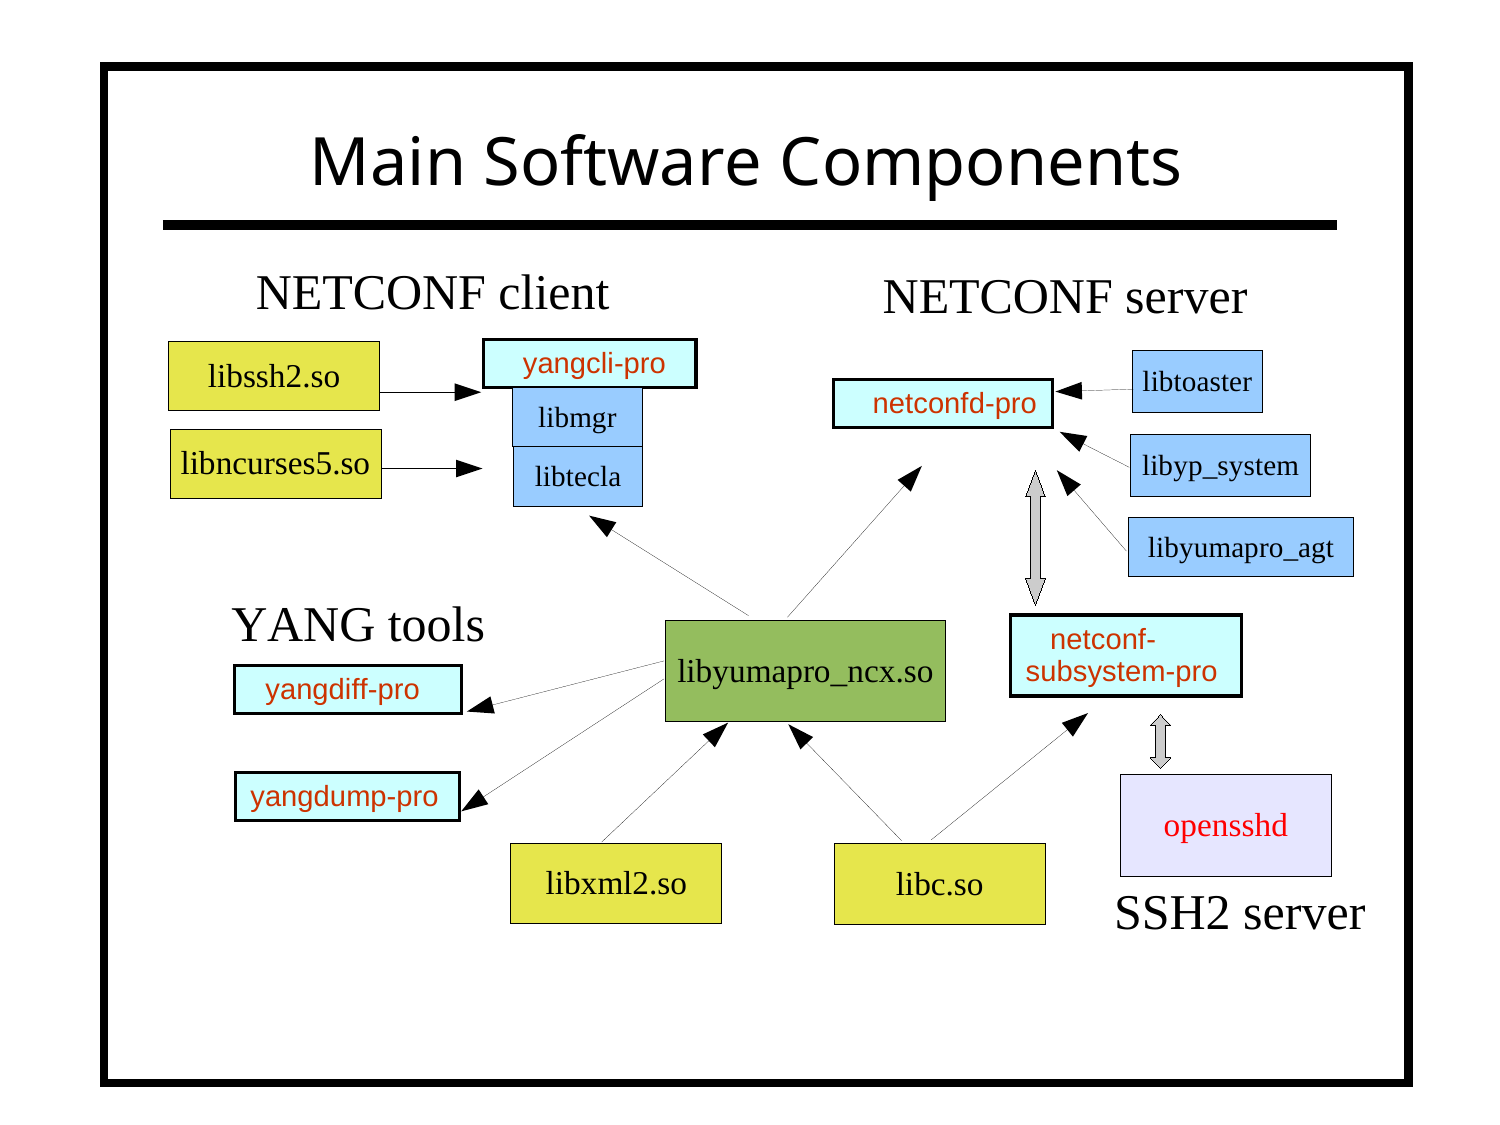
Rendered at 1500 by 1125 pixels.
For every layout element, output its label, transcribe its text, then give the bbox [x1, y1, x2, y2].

text_box yangcli-pro [483, 339, 697, 388]
text_box libyumapro_ncx.so [665, 620, 946, 722]
text_box libtecla [513, 446, 643, 507]
text_box libncurses5.so [170, 429, 382, 499]
text_box NETCONF server [867, 261, 1263, 332]
text_box libyp_system [1130, 434, 1311, 497]
text_box libtoaster [1132, 350, 1263, 413]
text_box libyumapro_agt [1128, 517, 1354, 577]
text_box yangdump-pro [235, 772, 460, 821]
text_box yangdiff-pro [234, 665, 462, 714]
text_box YANG tools [216, 589, 501, 660]
text_box netconf-subsystem-pro [1010, 615, 1242, 697]
text_box NETCONF client [241, 258, 625, 329]
text_box netconfd-pro [833, 379, 1053, 428]
text_box libmgr [512, 387, 643, 447]
text_box libc.so [834, 843, 1046, 925]
title Main Software Components [162, 59, 1332, 213]
text_box [1150, 714, 1171, 769]
text_box libssh2.so [168, 341, 380, 411]
text_box [1025, 470, 1046, 606]
text_box opensshd [1120, 774, 1332, 877]
text_box SSH2 server [1099, 877, 1381, 948]
text_box libxml2.so [510, 843, 722, 924]
